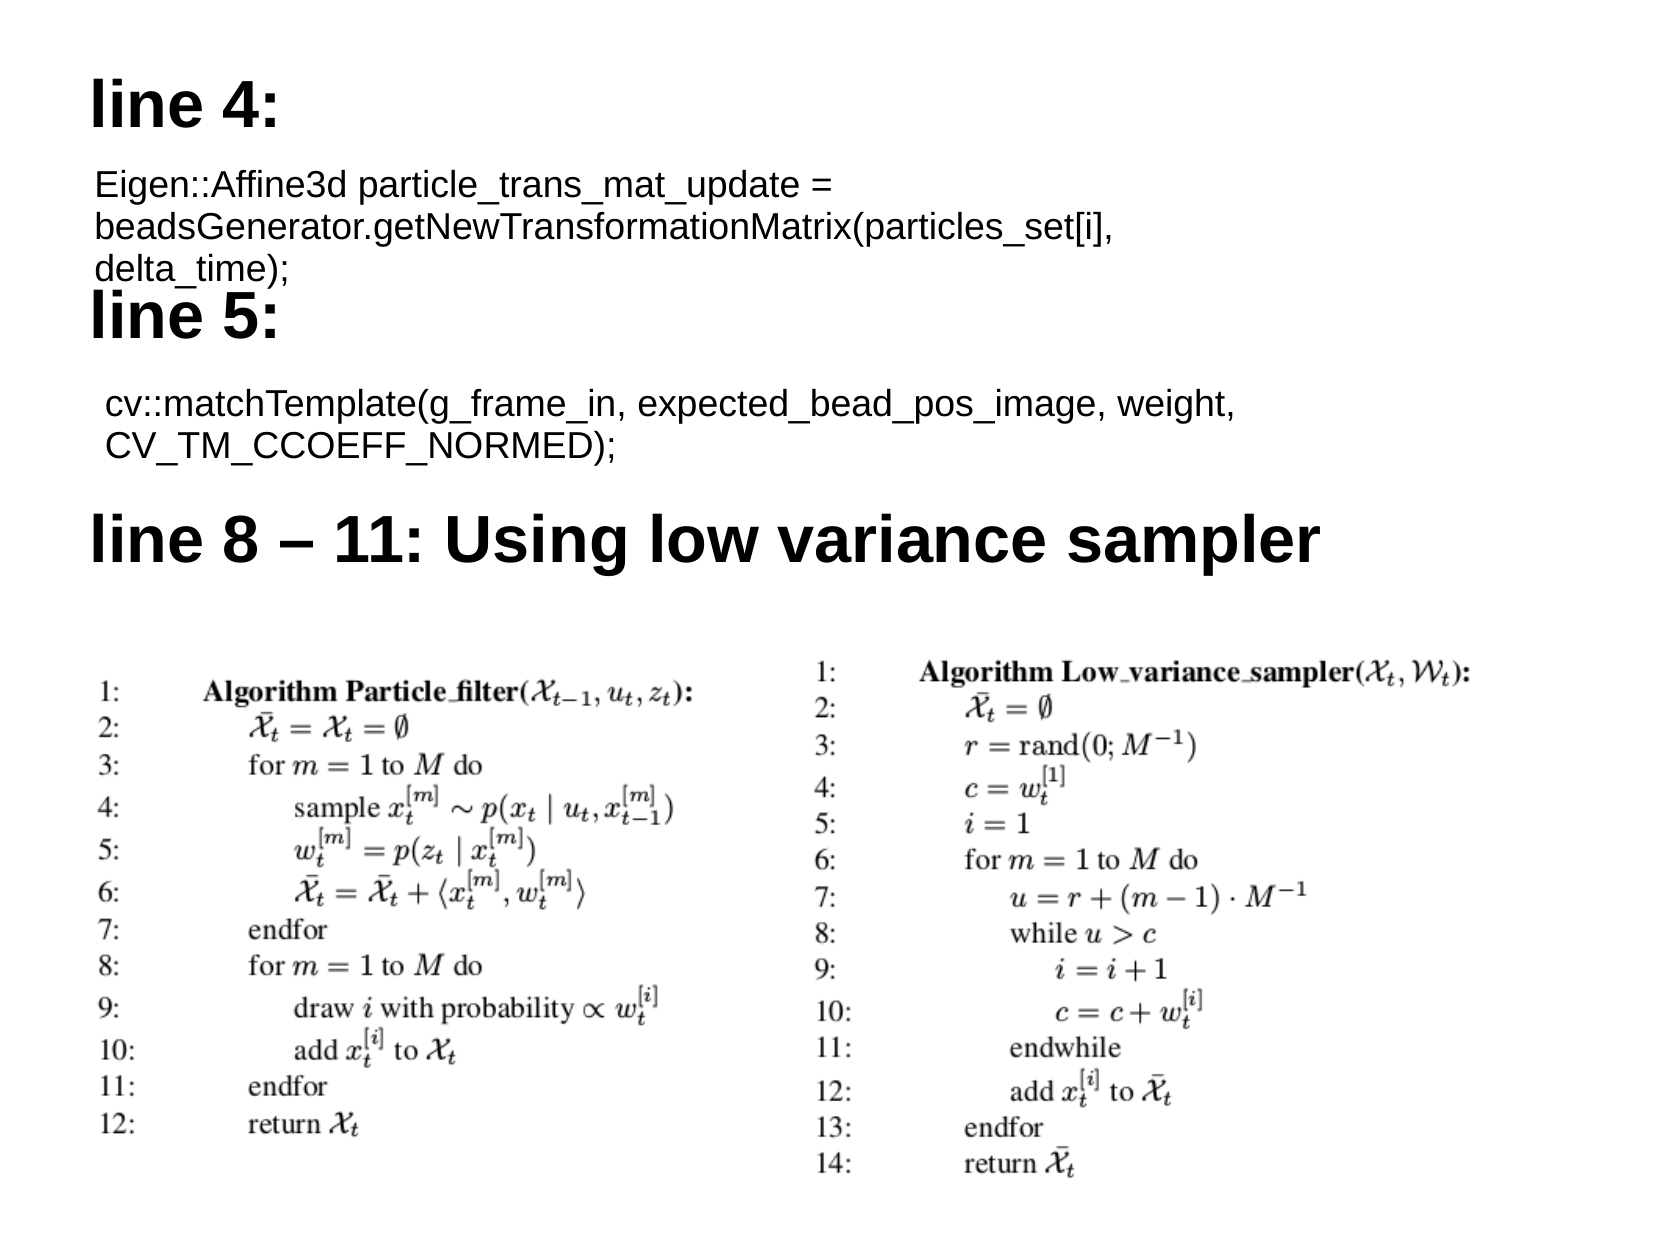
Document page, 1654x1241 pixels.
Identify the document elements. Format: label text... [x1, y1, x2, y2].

text_box cv::matchTemplate(g_frame_in, expected_bead_pos_image, weight, CV_TM_CCOEFF_NORMED); [90, 375, 1251, 474]
picture [810, 644, 1499, 1195]
picture [95, 659, 706, 1157]
text_box line 8 – 11: Using low variance sampler [75, 495, 1381, 585]
text_box Eigen::Affine3d particle_trans_mat_update = beadsGenerator.getNewTransformationMatrix(particles_set[i], delta_time); [79, 156, 1336, 256]
text_box line 5: [75, 270, 346, 361]
text_box line 4: [75, 60, 346, 150]
